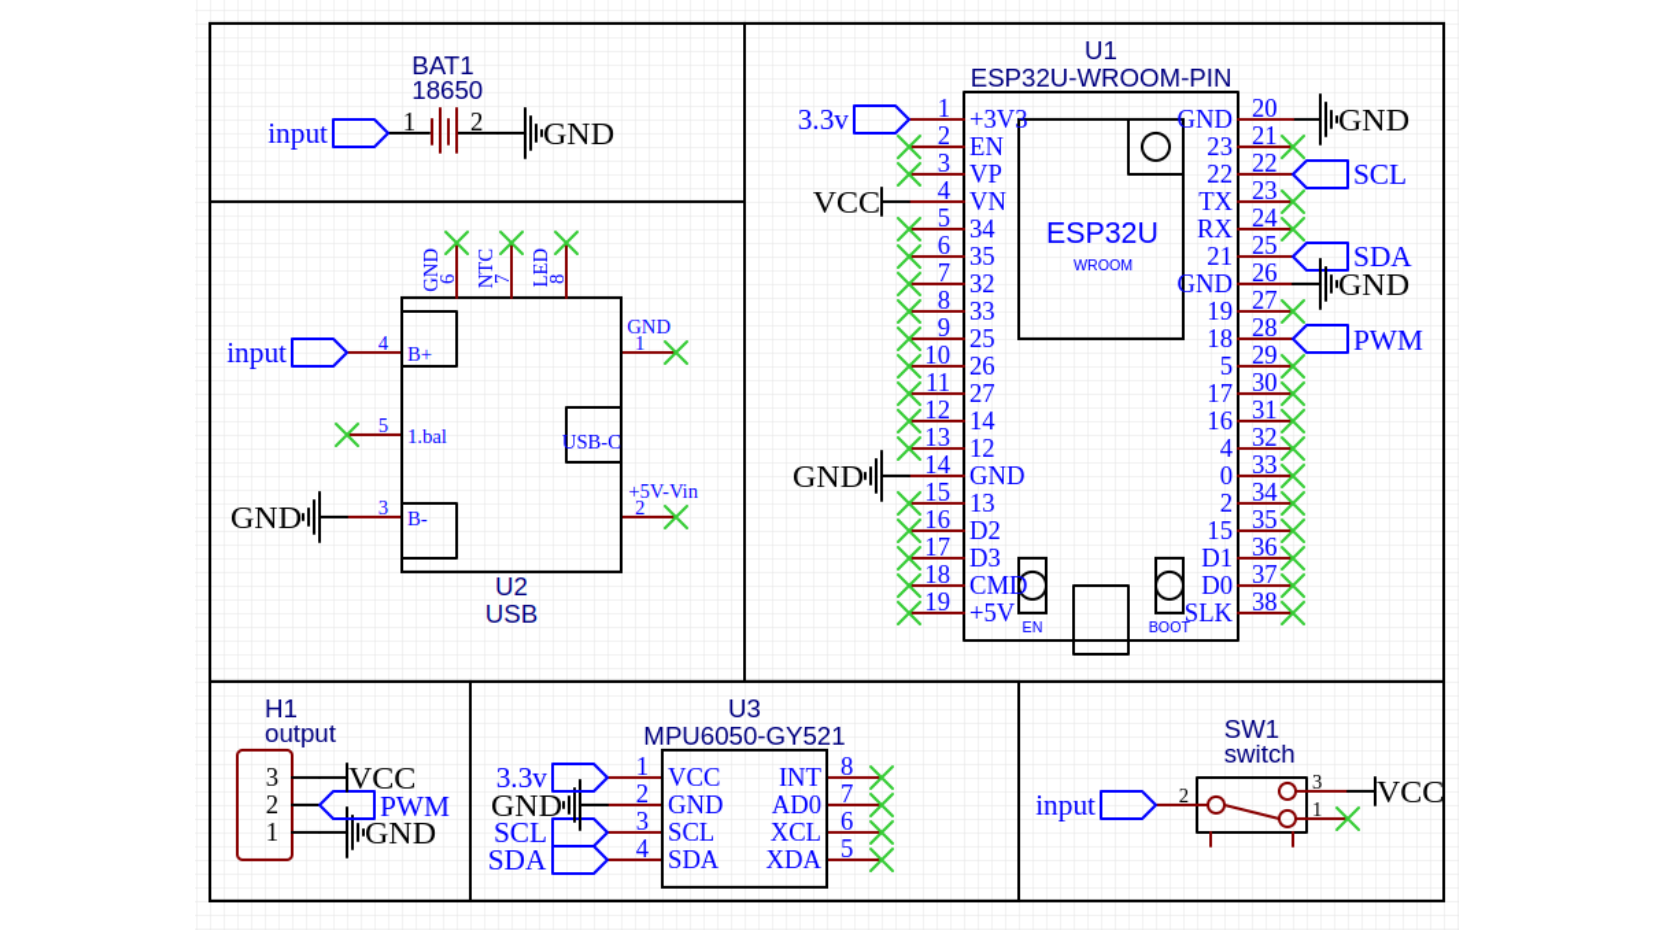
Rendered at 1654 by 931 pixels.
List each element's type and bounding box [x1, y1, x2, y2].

picture [195, 0, 1459, 930]
